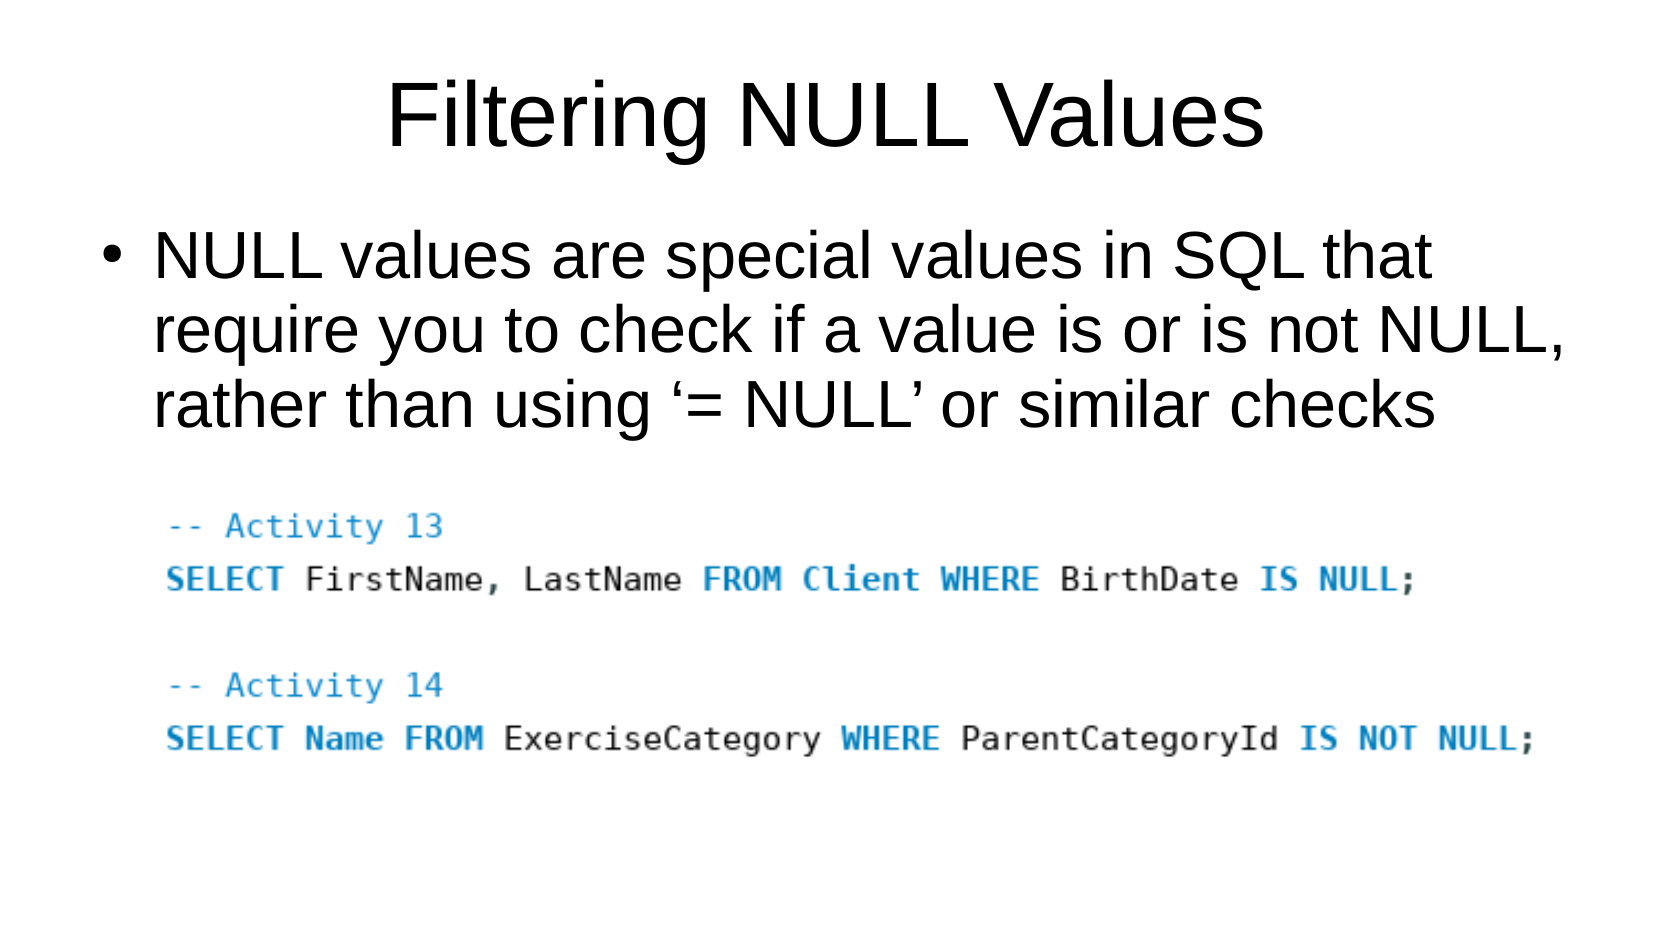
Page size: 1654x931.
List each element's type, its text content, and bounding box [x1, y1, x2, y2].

picture [144, 485, 1549, 777]
title Filtering NULL Values [82, 37, 1571, 193]
list NULL values are special values in SQL that require you to check if a value is or is not NULL, rather than using ‘= NULL’ or similar checks [82, 217, 1571, 758]
